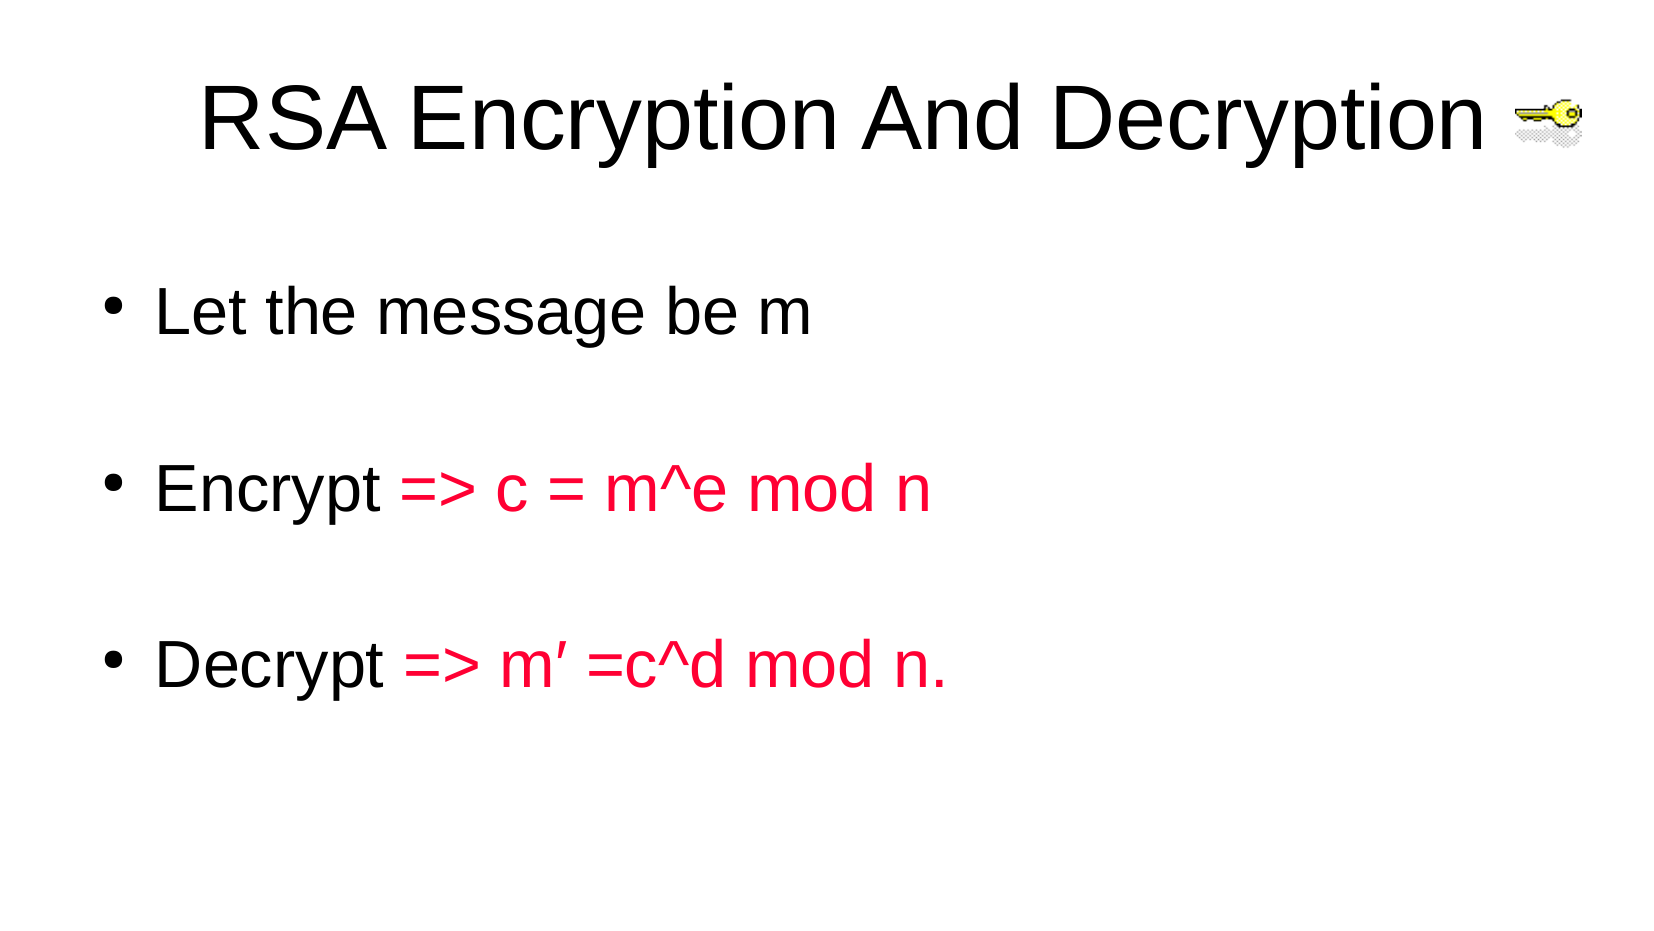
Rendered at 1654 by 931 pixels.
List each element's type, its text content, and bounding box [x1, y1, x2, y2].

list Let the message be m Encrypt => c = m^e mod n Decrypt => m′ =c^d mod n. [68, 180, 1654, 786]
title RSA Encryption And Decryption [124, 20, 1530, 180]
picture [1515, 94, 1582, 154]
